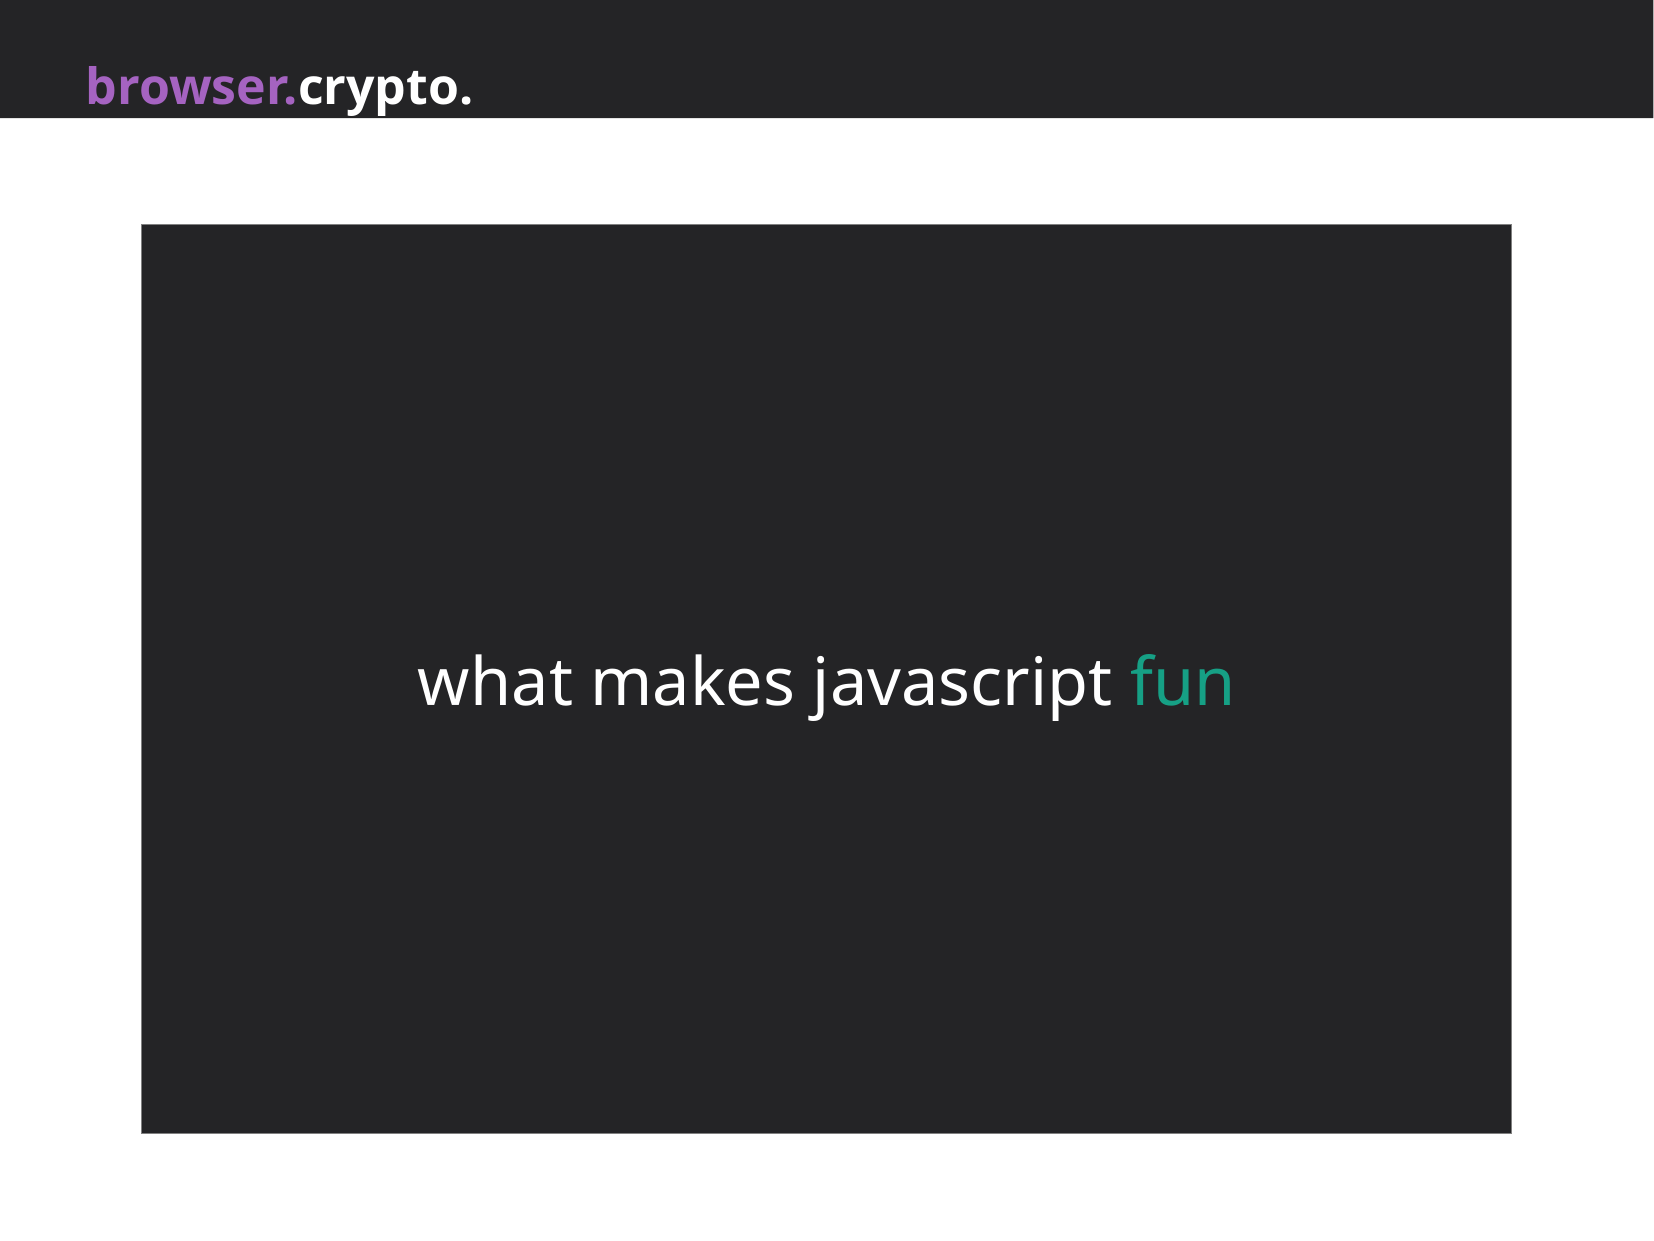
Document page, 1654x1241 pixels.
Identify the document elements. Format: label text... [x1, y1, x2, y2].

text_box [165, 531, 1441, 1087]
text_box [0, 0, 1654, 119]
text_box browser.crypto. [70, 43, 567, 119]
text_box what makes javascript fun [141, 224, 1512, 1134]
